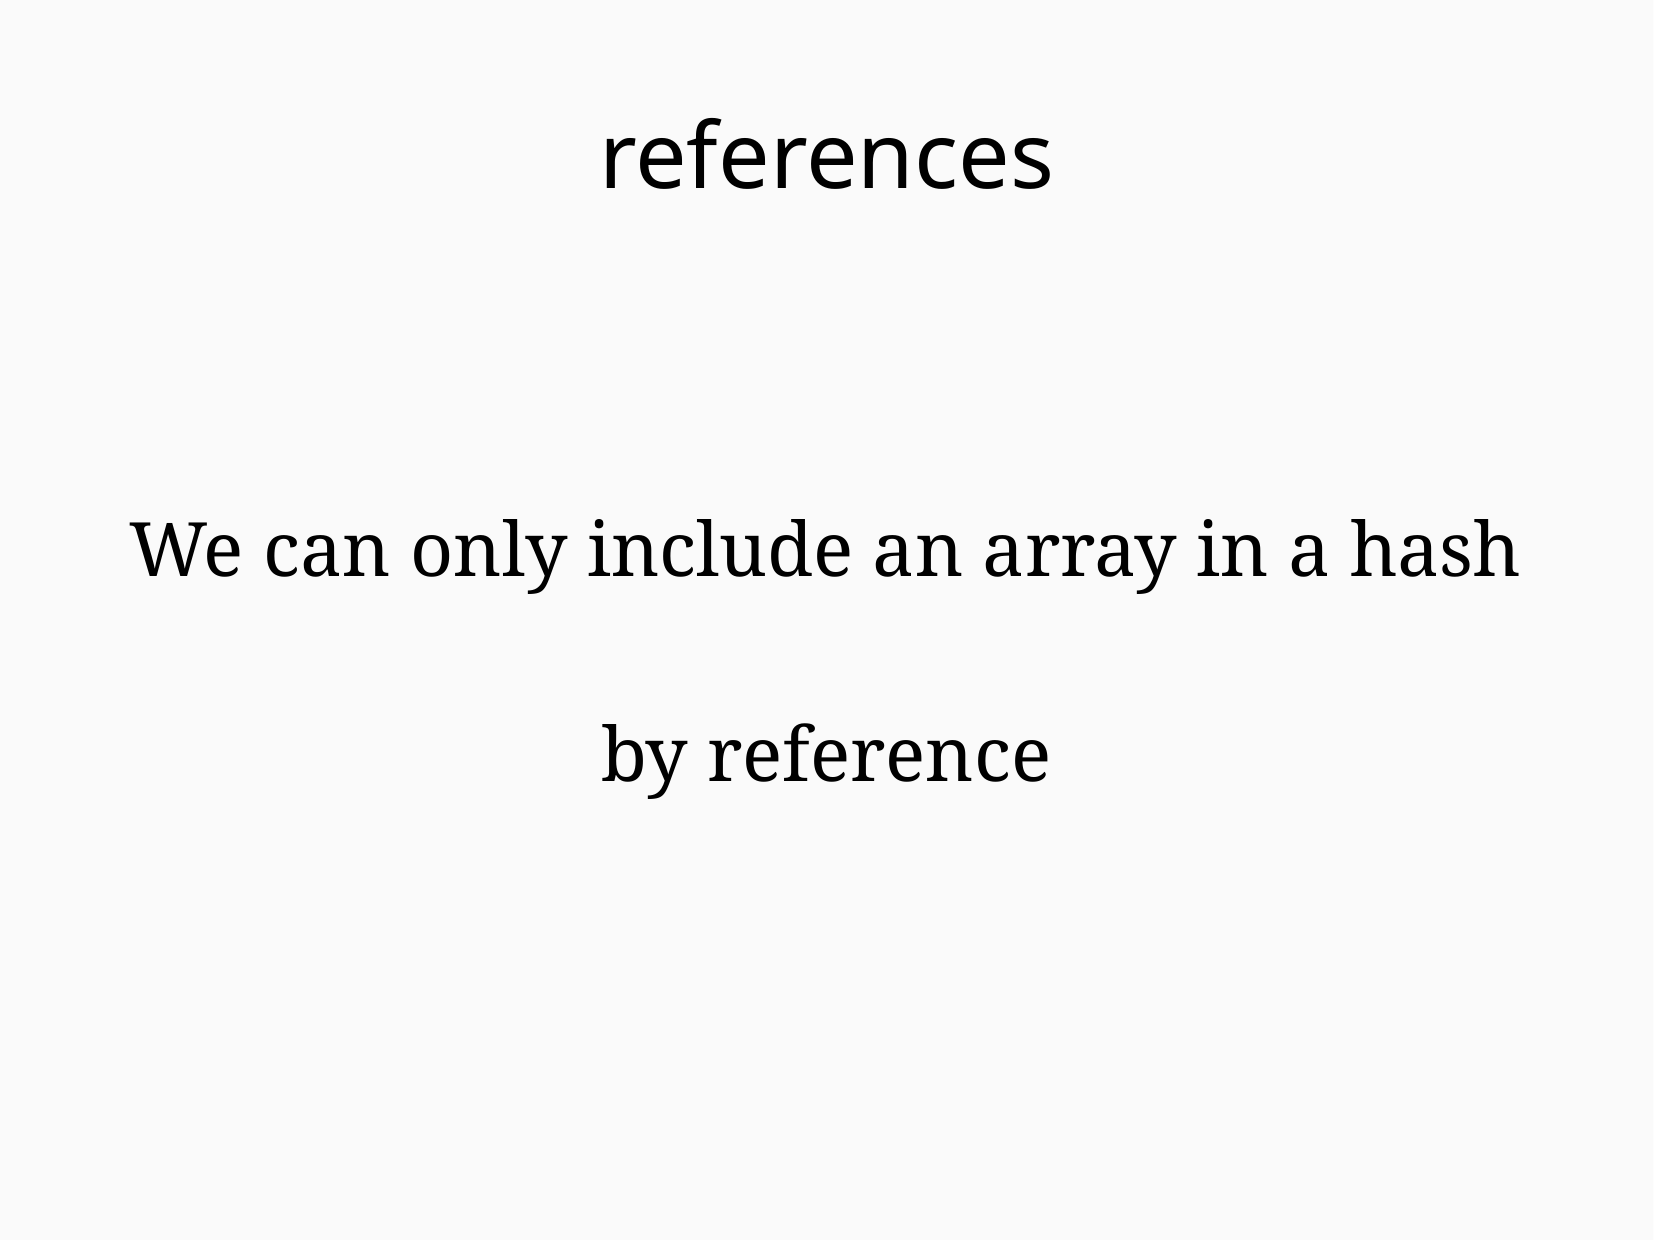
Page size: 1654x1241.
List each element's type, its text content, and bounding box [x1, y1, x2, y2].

subtitle We can only include an array in a hash by reference [82, 290, 1571, 1010]
title references [82, 49, 1571, 257]
